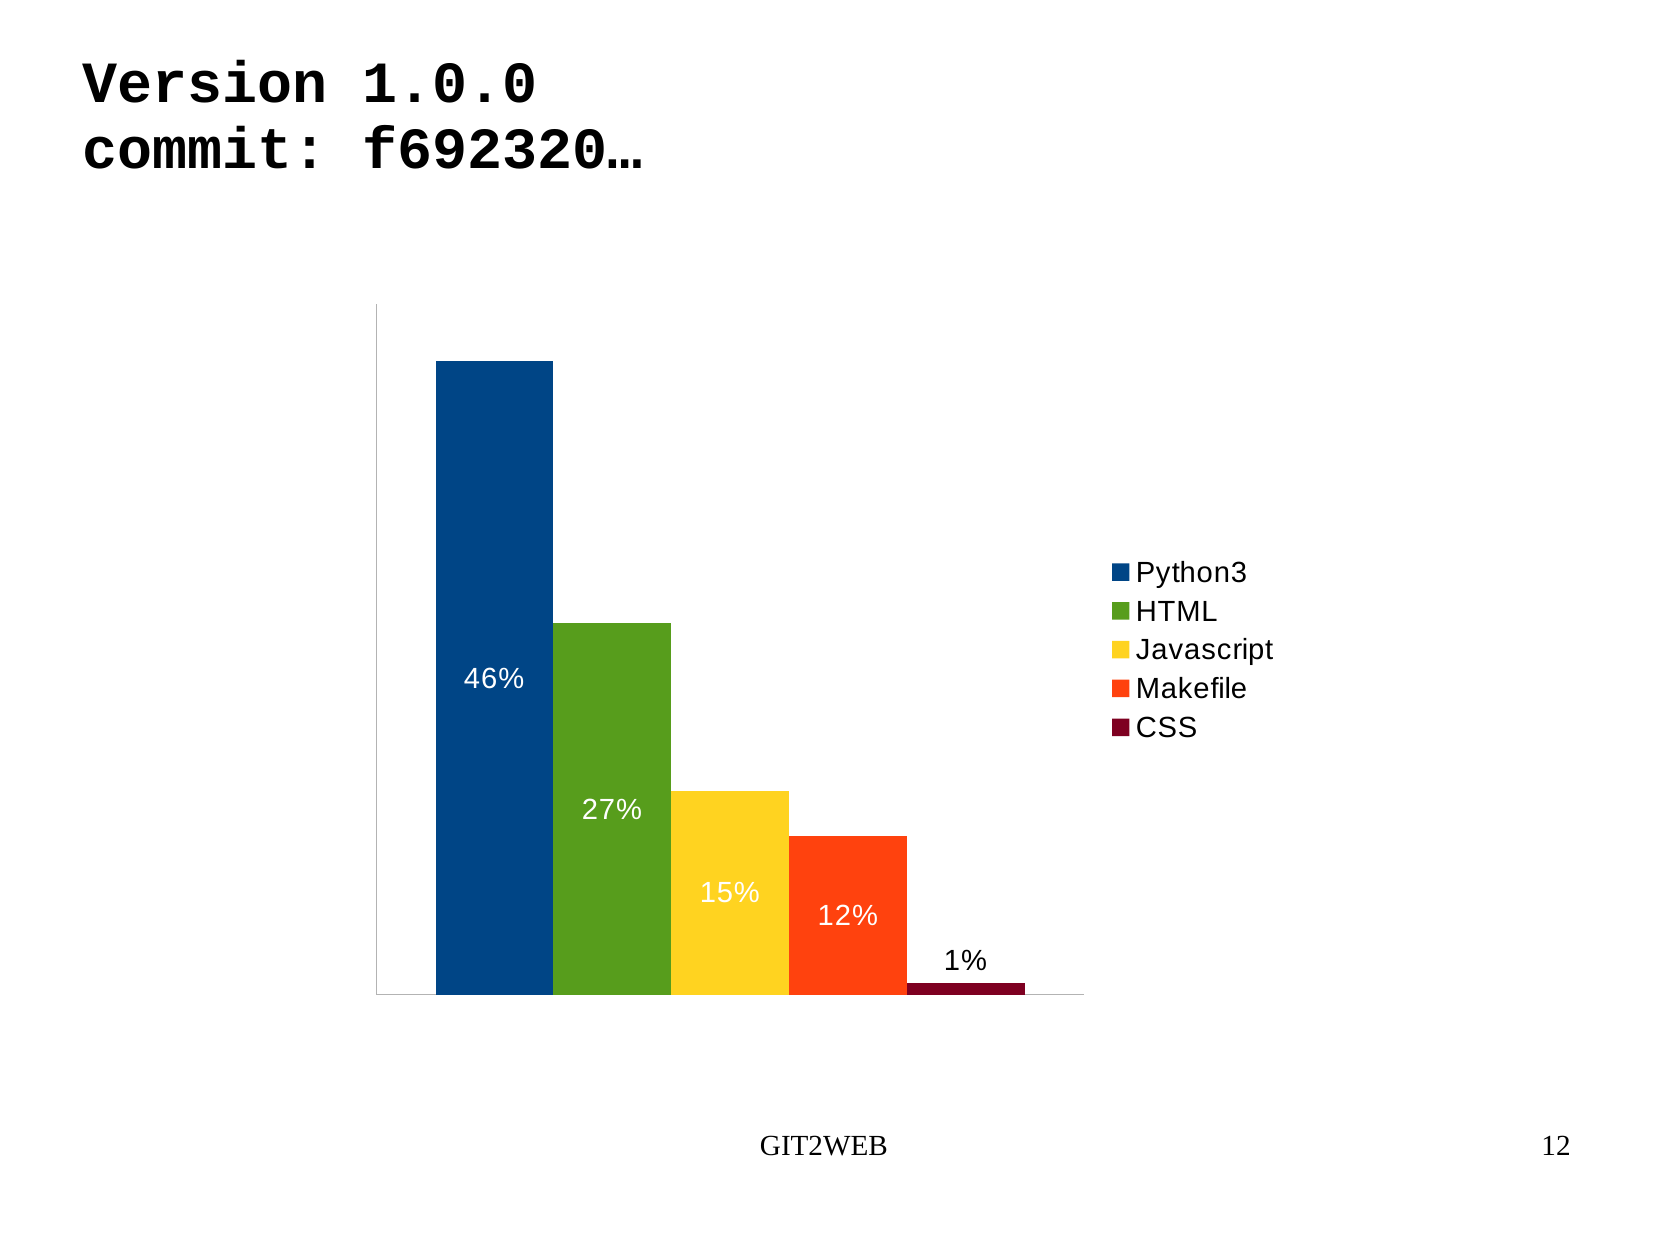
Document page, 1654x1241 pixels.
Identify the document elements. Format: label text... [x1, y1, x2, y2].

title Version 1.0.0 commit: f692320… [82, 49, 1571, 257]
chart [357, 290, 1296, 1010]
